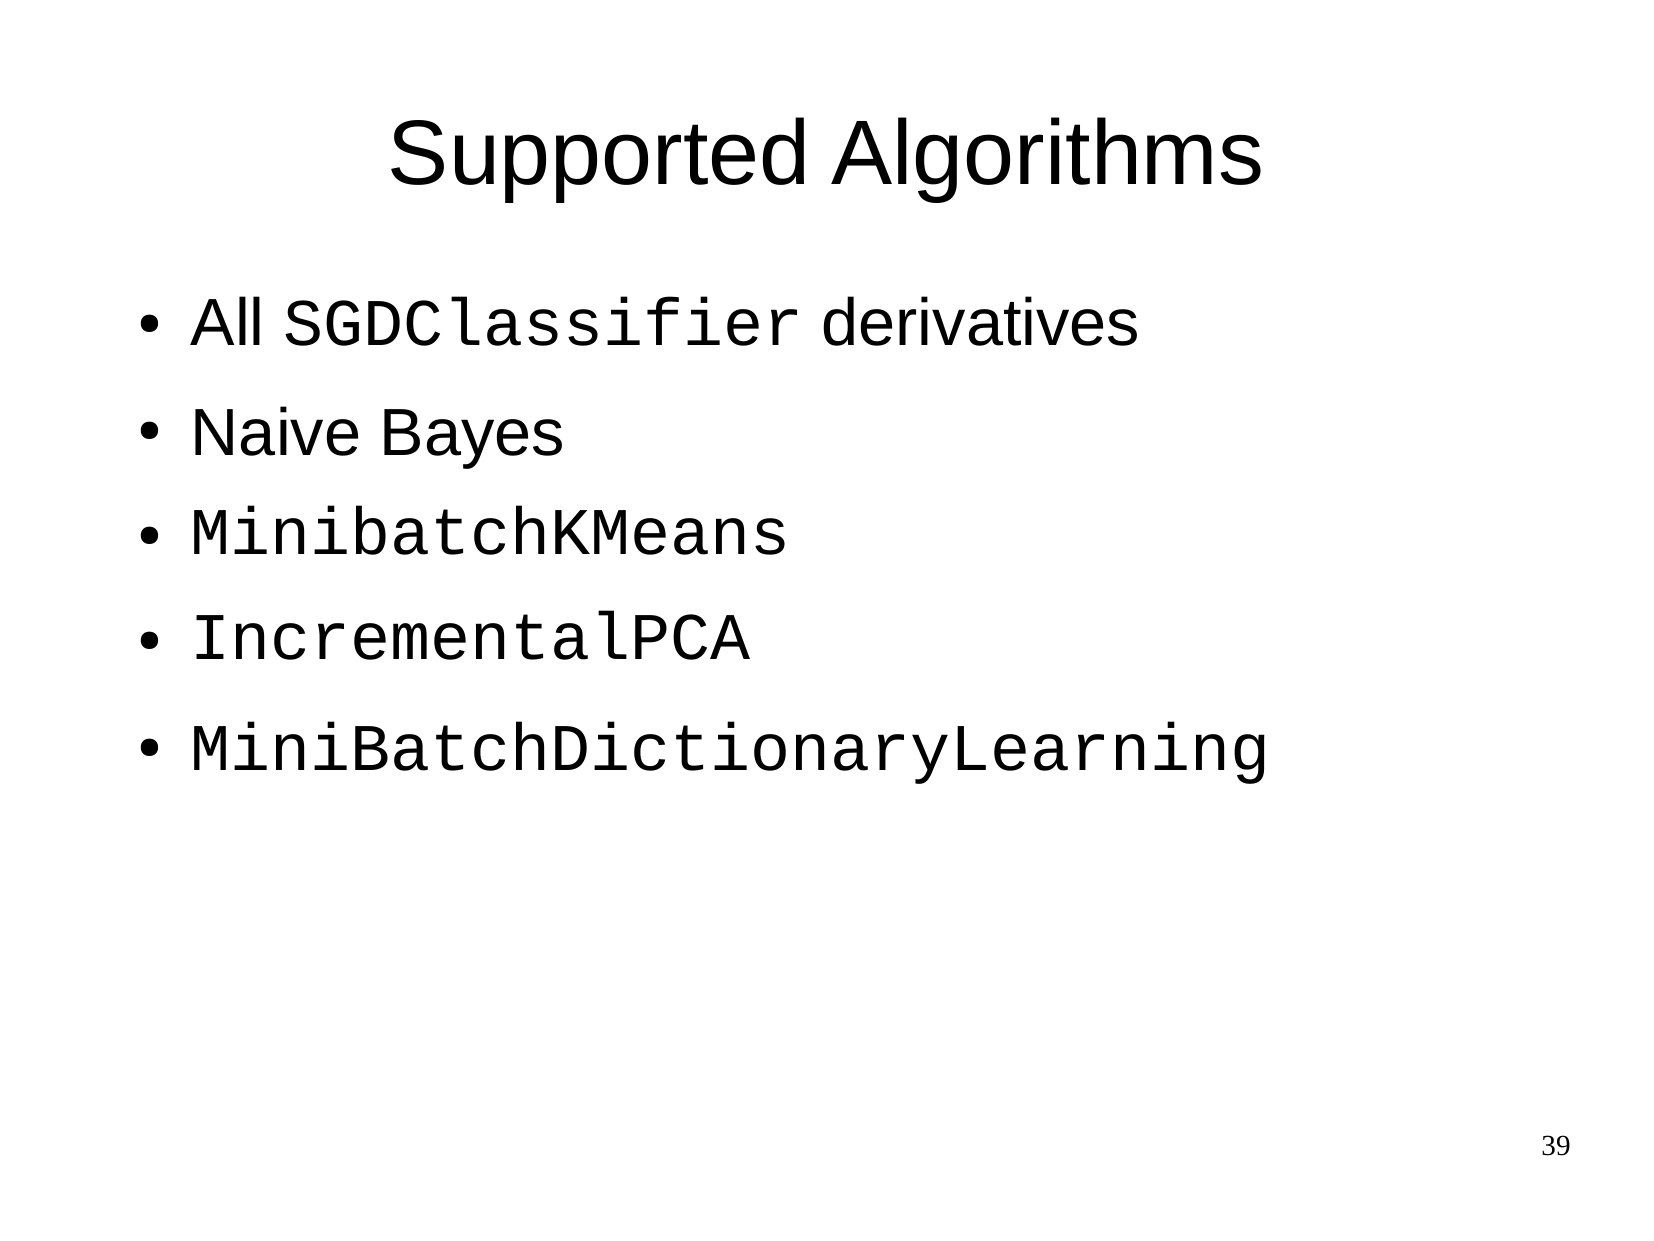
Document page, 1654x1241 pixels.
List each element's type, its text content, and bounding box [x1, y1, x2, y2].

title Supported Algorithms [82, 49, 1571, 257]
list All SGDClassifier derivatives Naive Bayes MinibatchKMeans IncrementalPCA MiniBatchDictionaryLearning [120, 285, 1441, 826]
